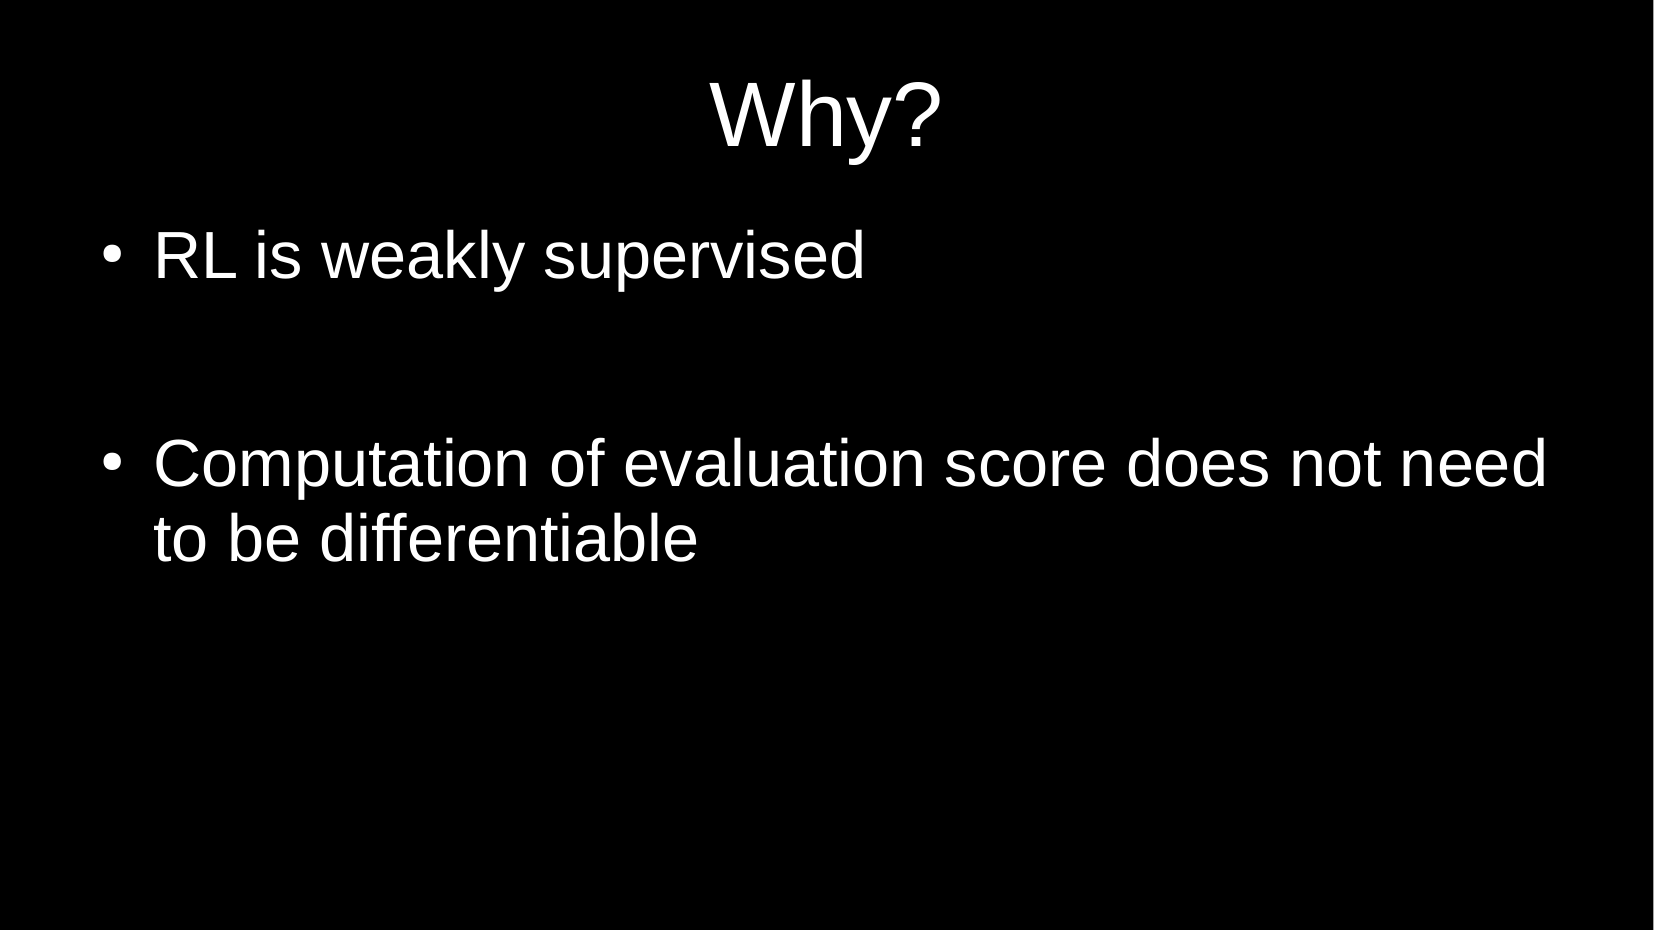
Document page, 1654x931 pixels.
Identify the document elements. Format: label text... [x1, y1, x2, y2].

list RL is weakly supervised Computation of evaluation score does not need to be differentiable [82, 217, 1571, 758]
title Why? [82, 37, 1571, 193]
